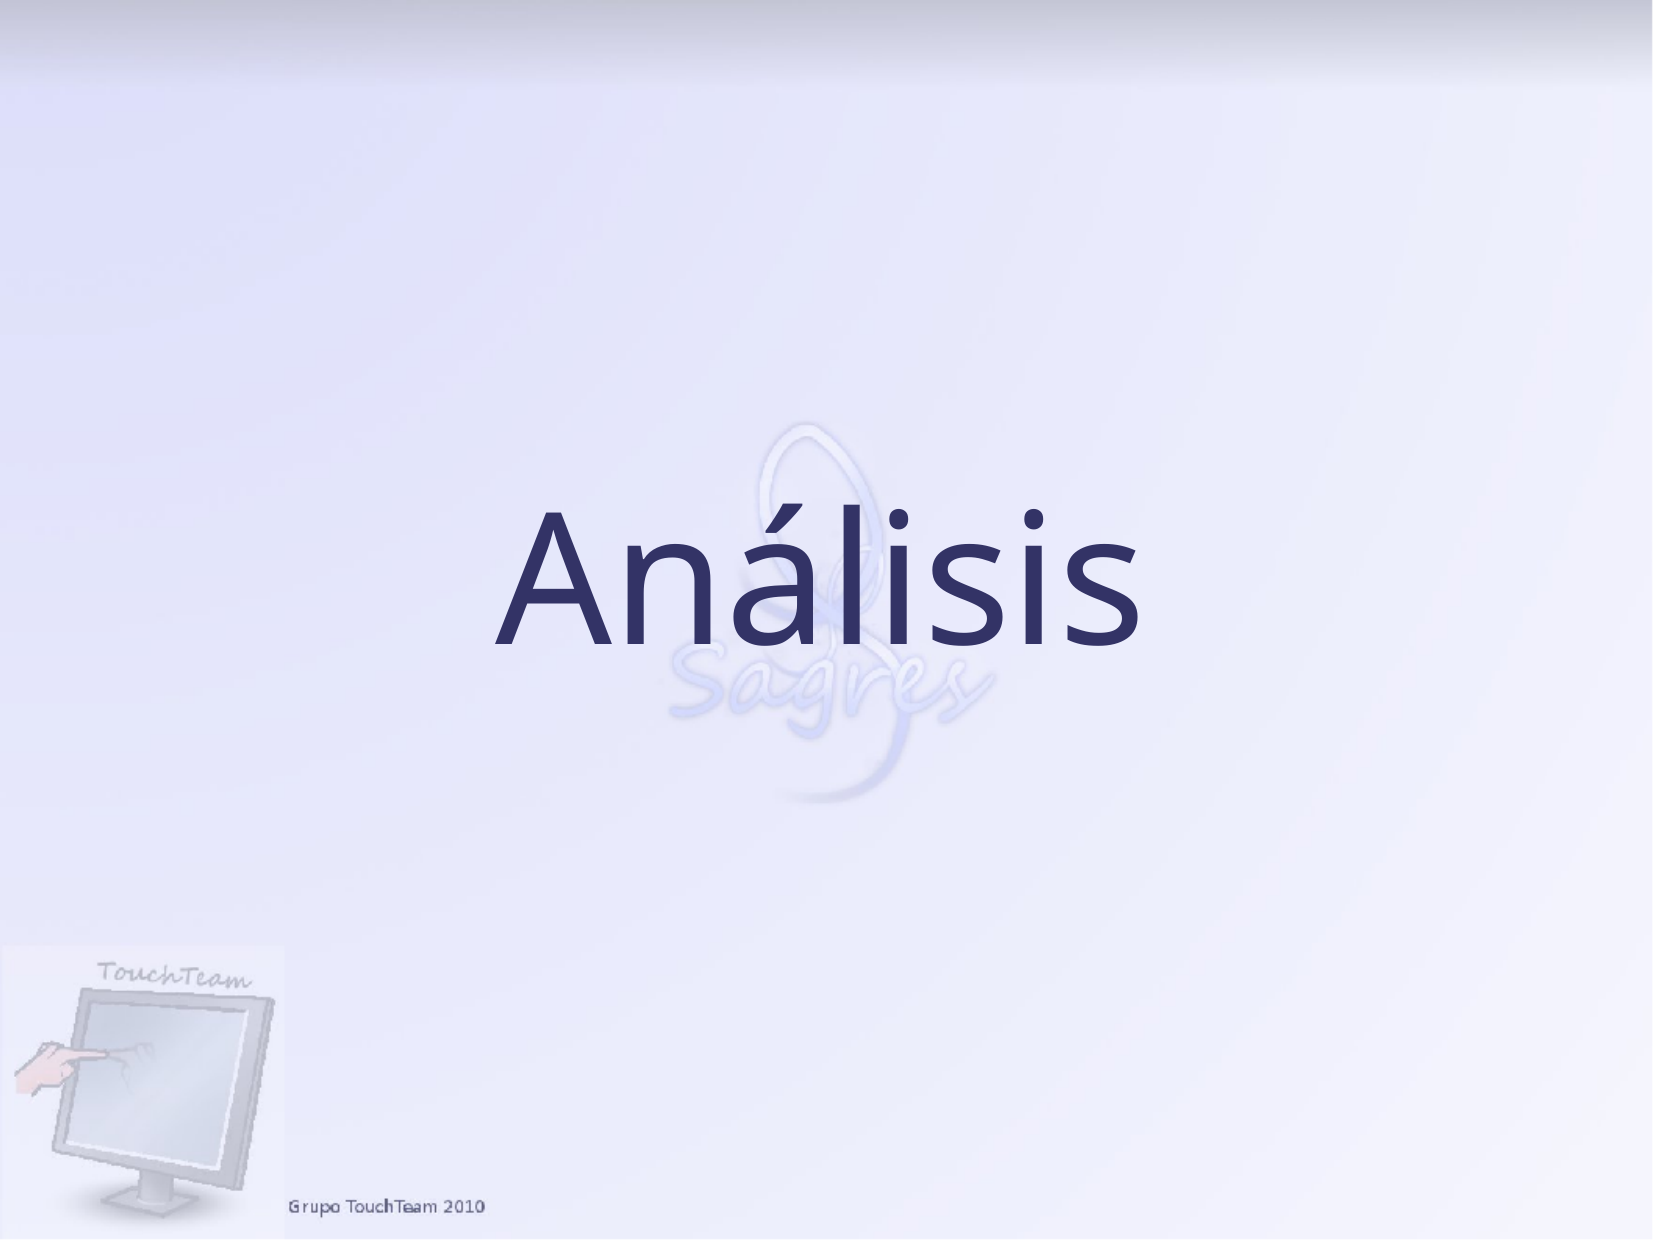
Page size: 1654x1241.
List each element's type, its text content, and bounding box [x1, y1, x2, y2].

title Análisis [76, 413, 1565, 733]
picture [0, 0, 1654, 1241]
